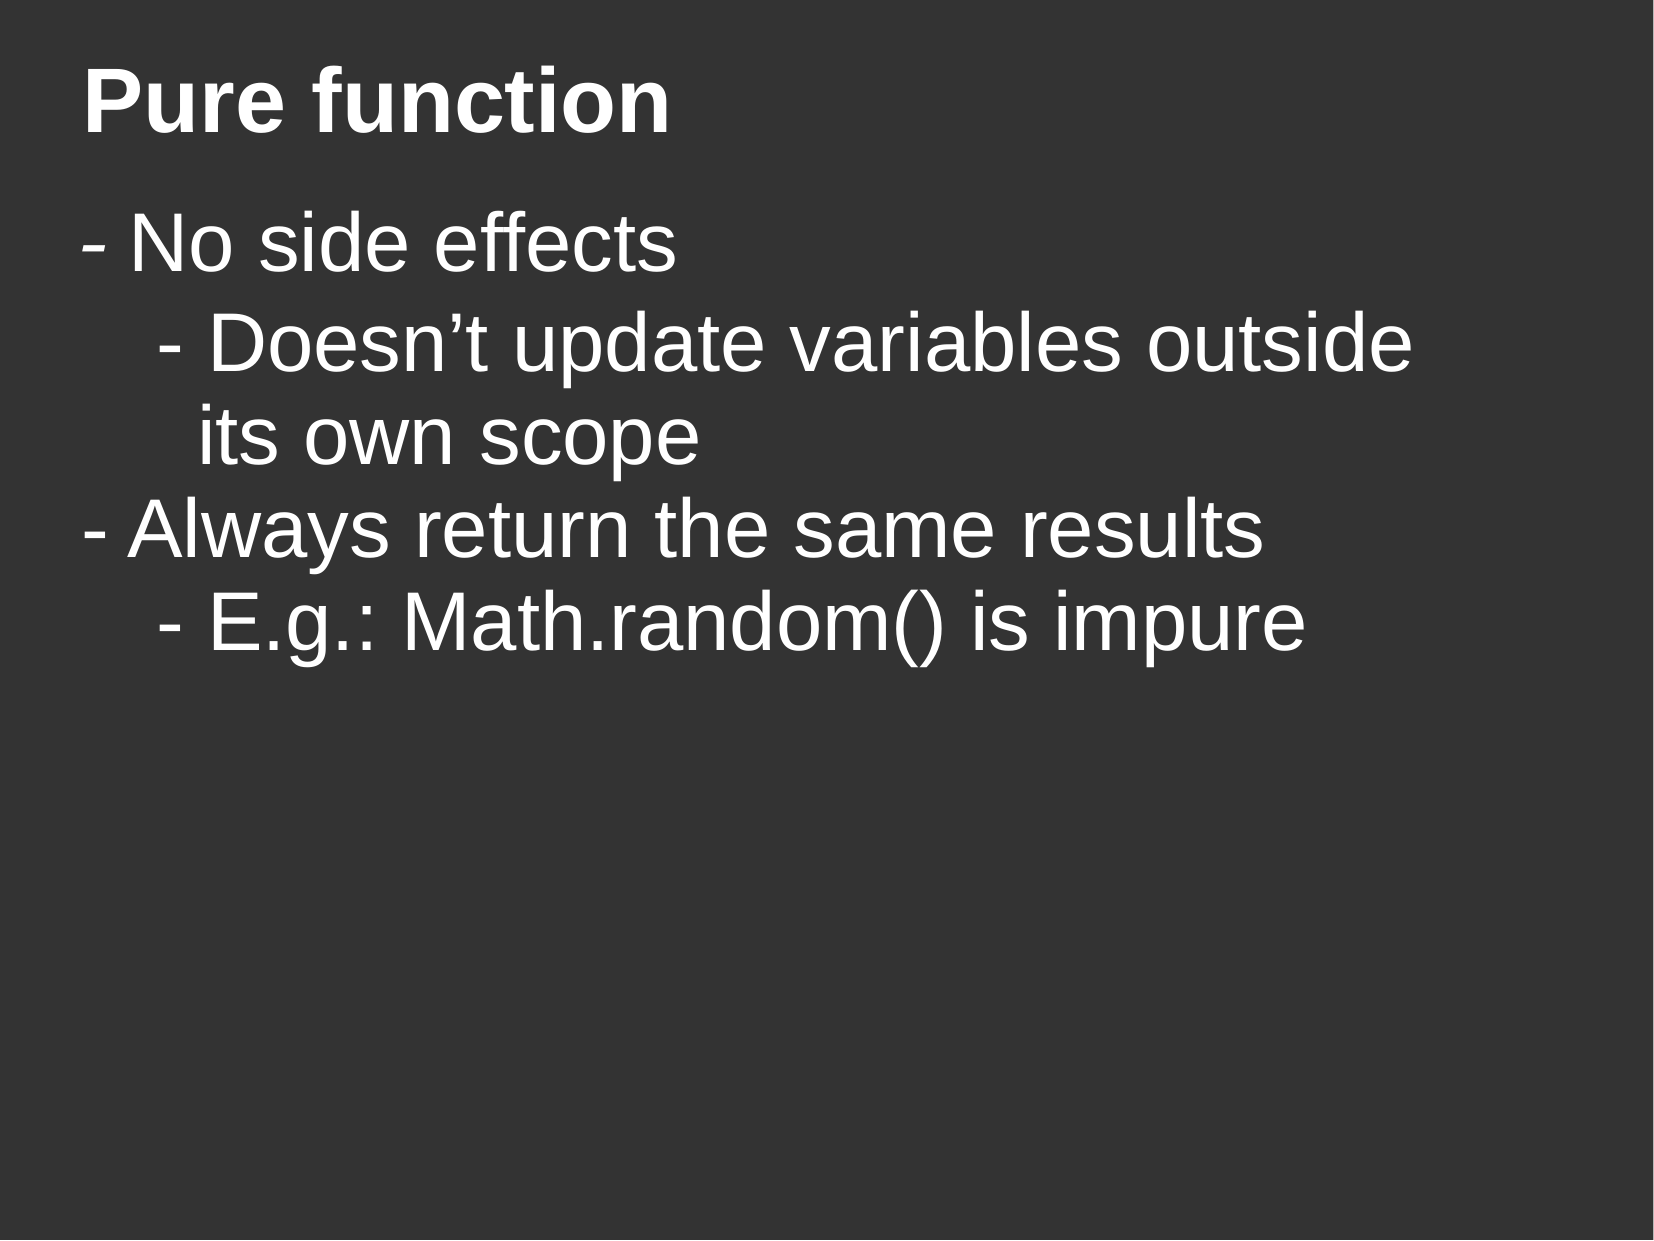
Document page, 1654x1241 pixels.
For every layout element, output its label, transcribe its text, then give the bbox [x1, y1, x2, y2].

title - No side effects - Doesn’t update variables outside its own scope - Always return the same results - E.g.: Math.random() is impure [81, 182, 1654, 649]
title Pure function [82, 49, 1571, 182]
